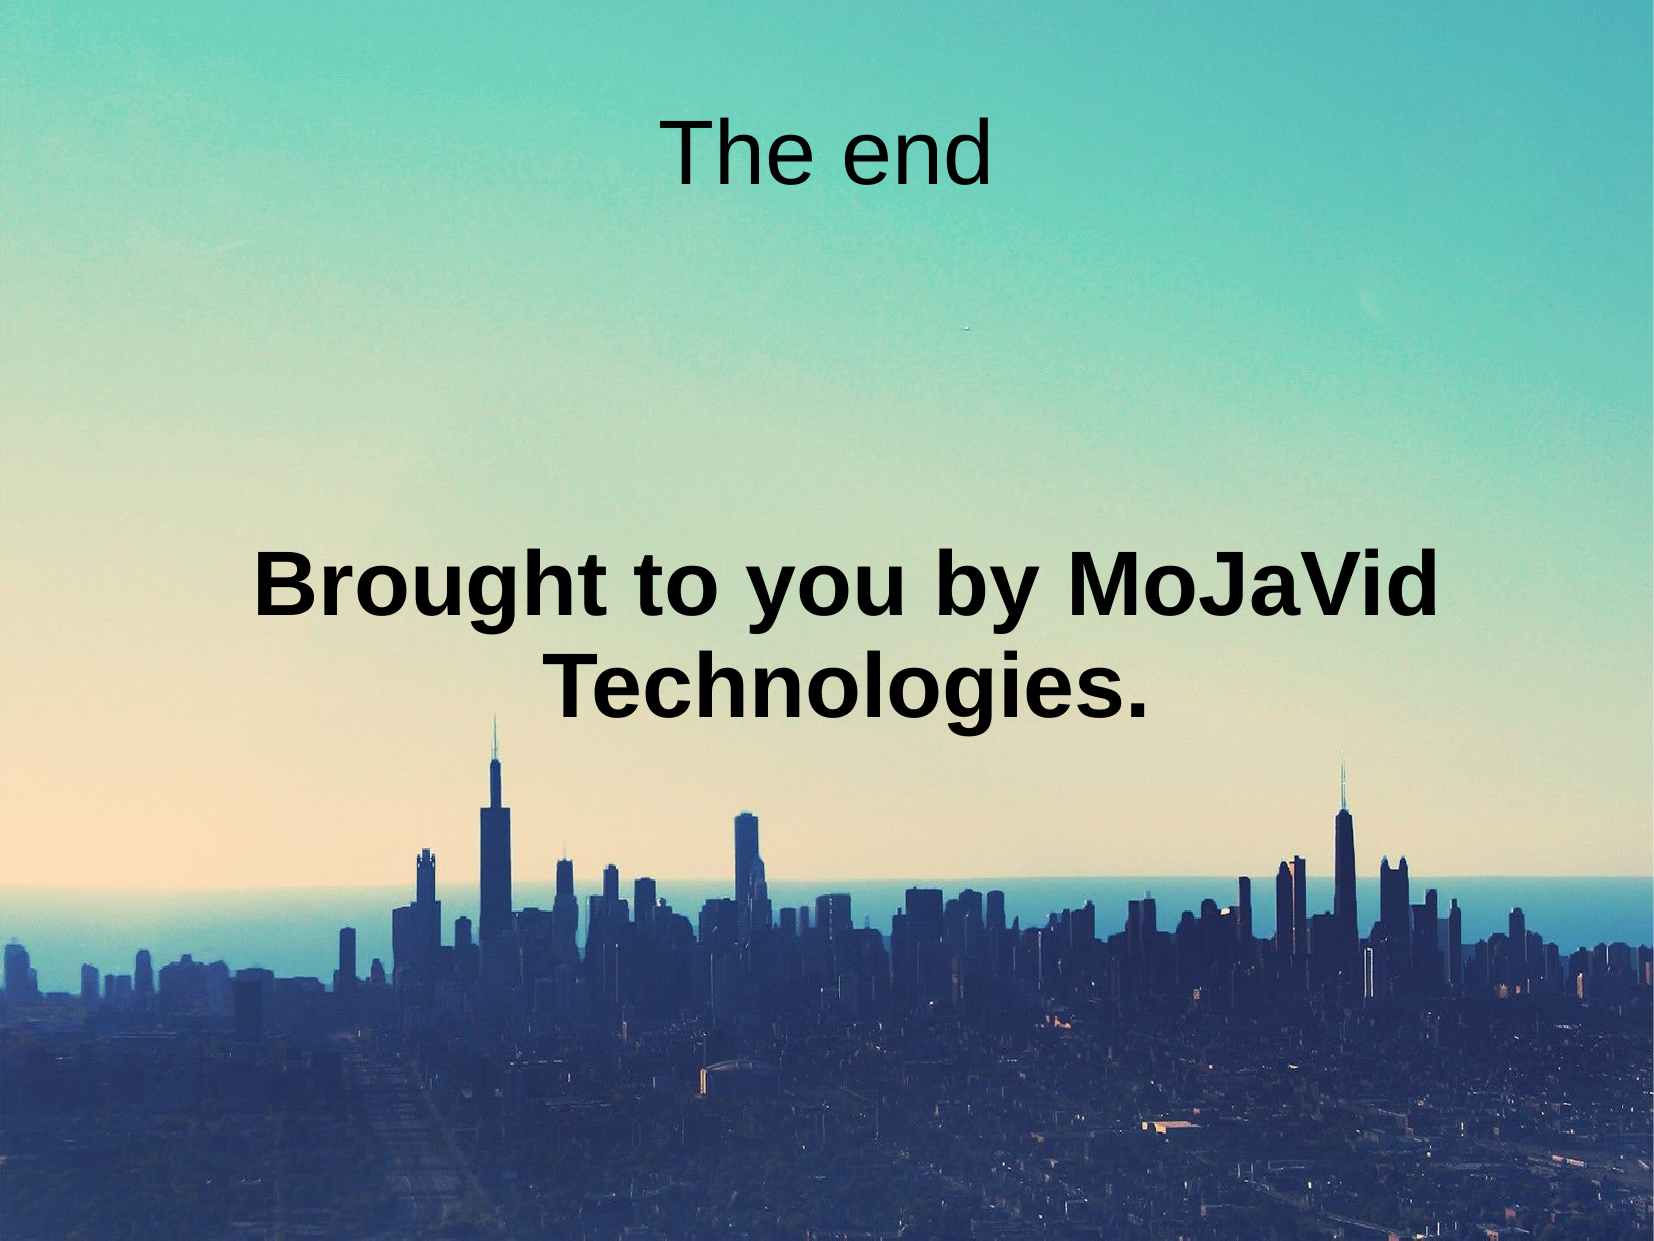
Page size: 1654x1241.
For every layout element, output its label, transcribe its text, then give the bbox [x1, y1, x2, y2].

text_box Brought to you by MoJaVid Technologies. [165, 525, 1531, 745]
title The end [82, 49, 1571, 257]
picture [0, 0, 1654, 1241]
